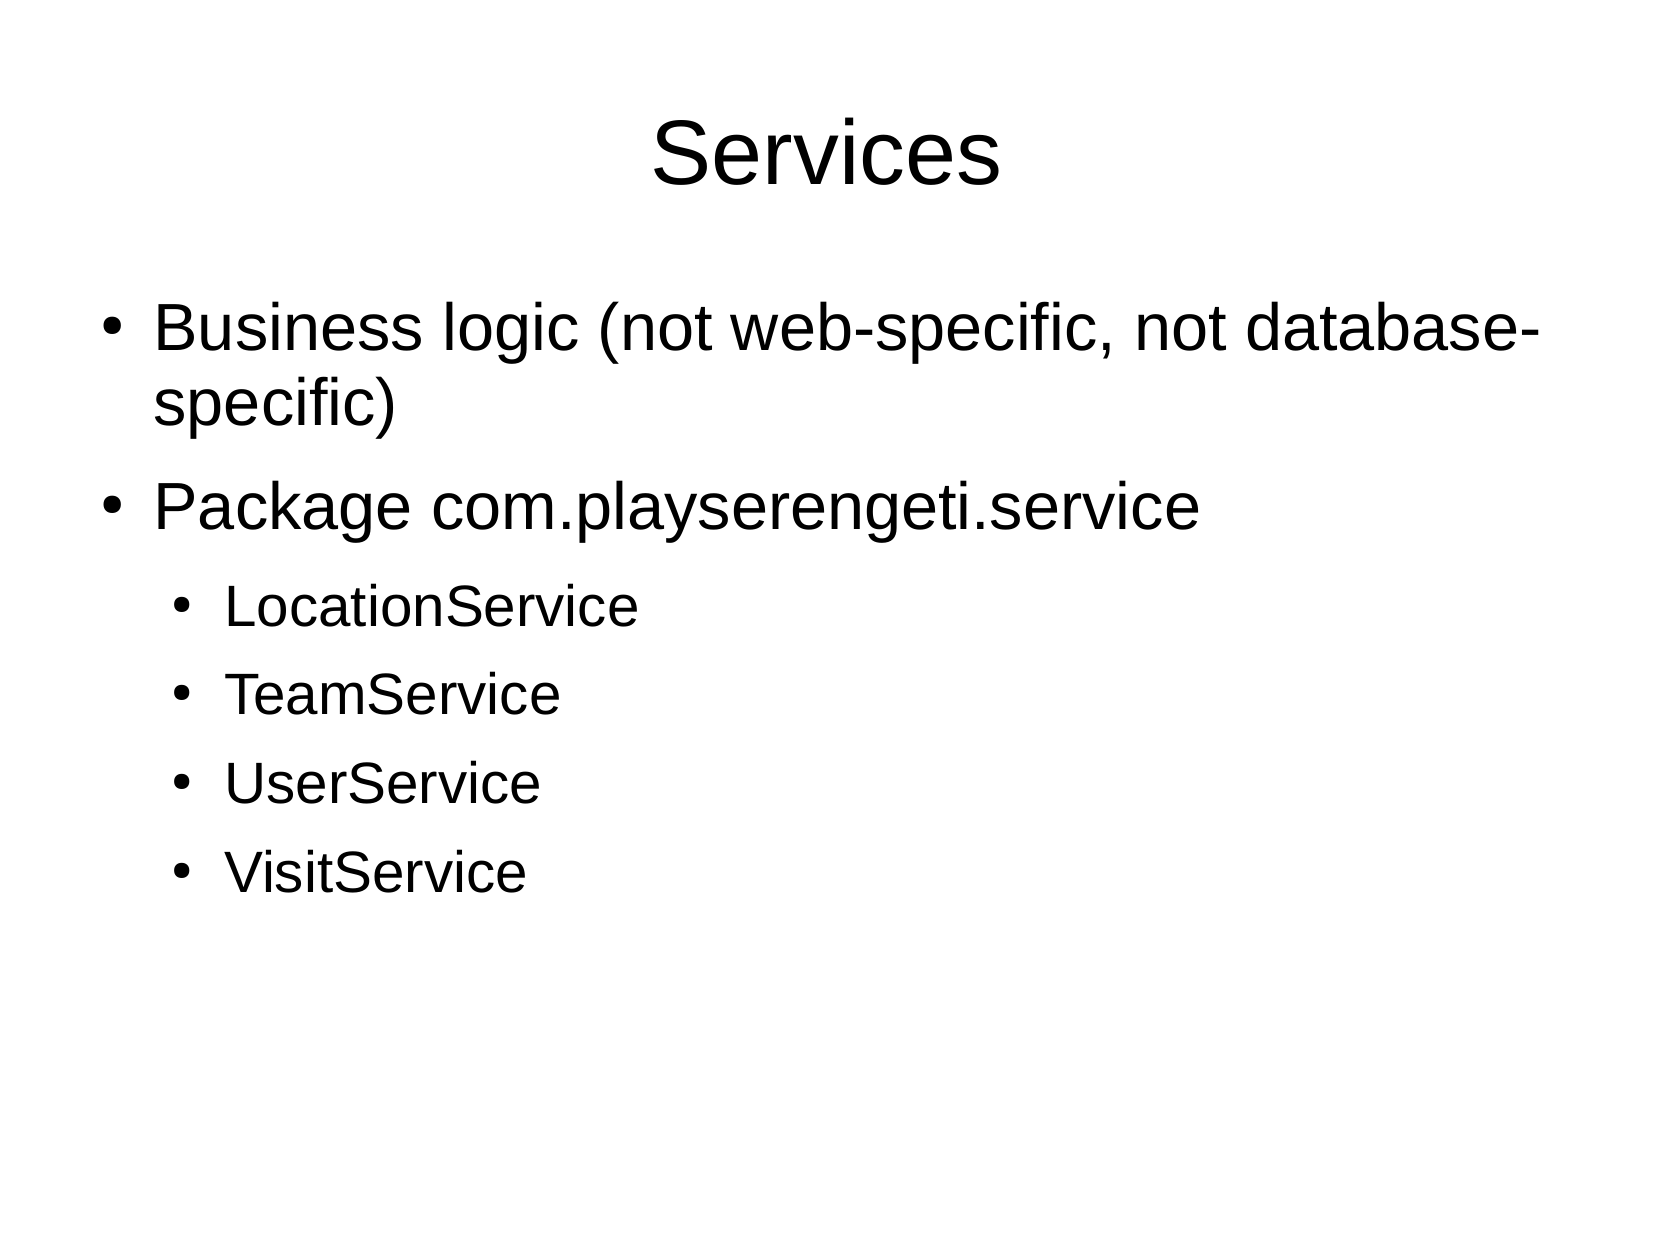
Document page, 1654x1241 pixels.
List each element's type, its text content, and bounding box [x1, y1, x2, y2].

list Business logic (not web-specific, not database-specific) Package com.playserengeti.service LocationService TeamService UserService VisitService [82, 290, 1571, 1094]
title Services [82, 56, 1571, 250]
